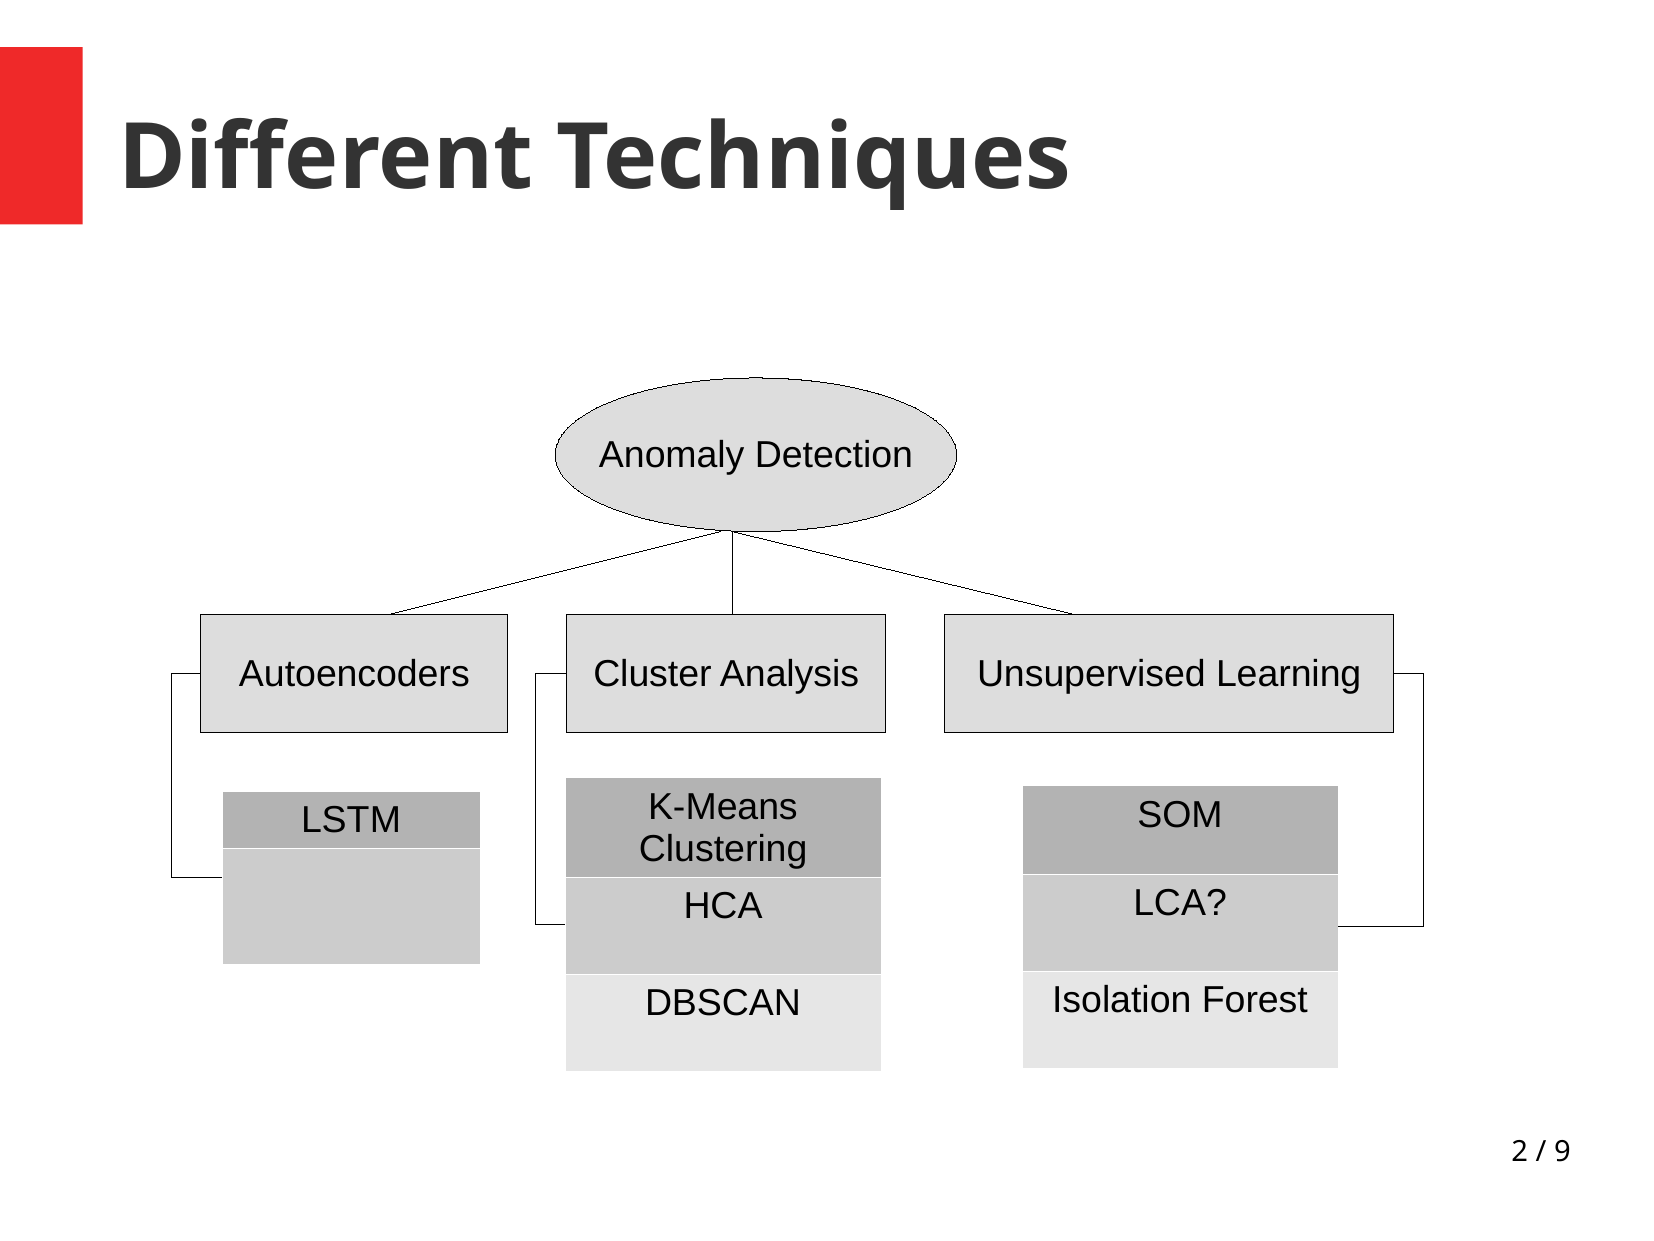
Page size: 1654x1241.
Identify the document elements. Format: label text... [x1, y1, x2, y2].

table_cell [223, 849, 480, 964]
table_cell Isolation Forest [1023, 972, 1338, 1068]
text_box Unsupervised Learning [944, 614, 1394, 733]
text_box Anomaly Detection [555, 377, 957, 532]
table_header LSTM [223, 792, 480, 848]
table_cell HCA [566, 878, 881, 974]
text_box Autoencoders [200, 614, 508, 733]
text_box Cluster Analysis [566, 614, 886, 733]
table_cell DBSCAN [566, 975, 881, 1071]
table_cell LCA? [1023, 875, 1338, 971]
table_header SOM [1023, 786, 1338, 874]
title Different Techniques [118, 49, 1571, 257]
table_header K-Means Clustering [566, 778, 881, 877]
